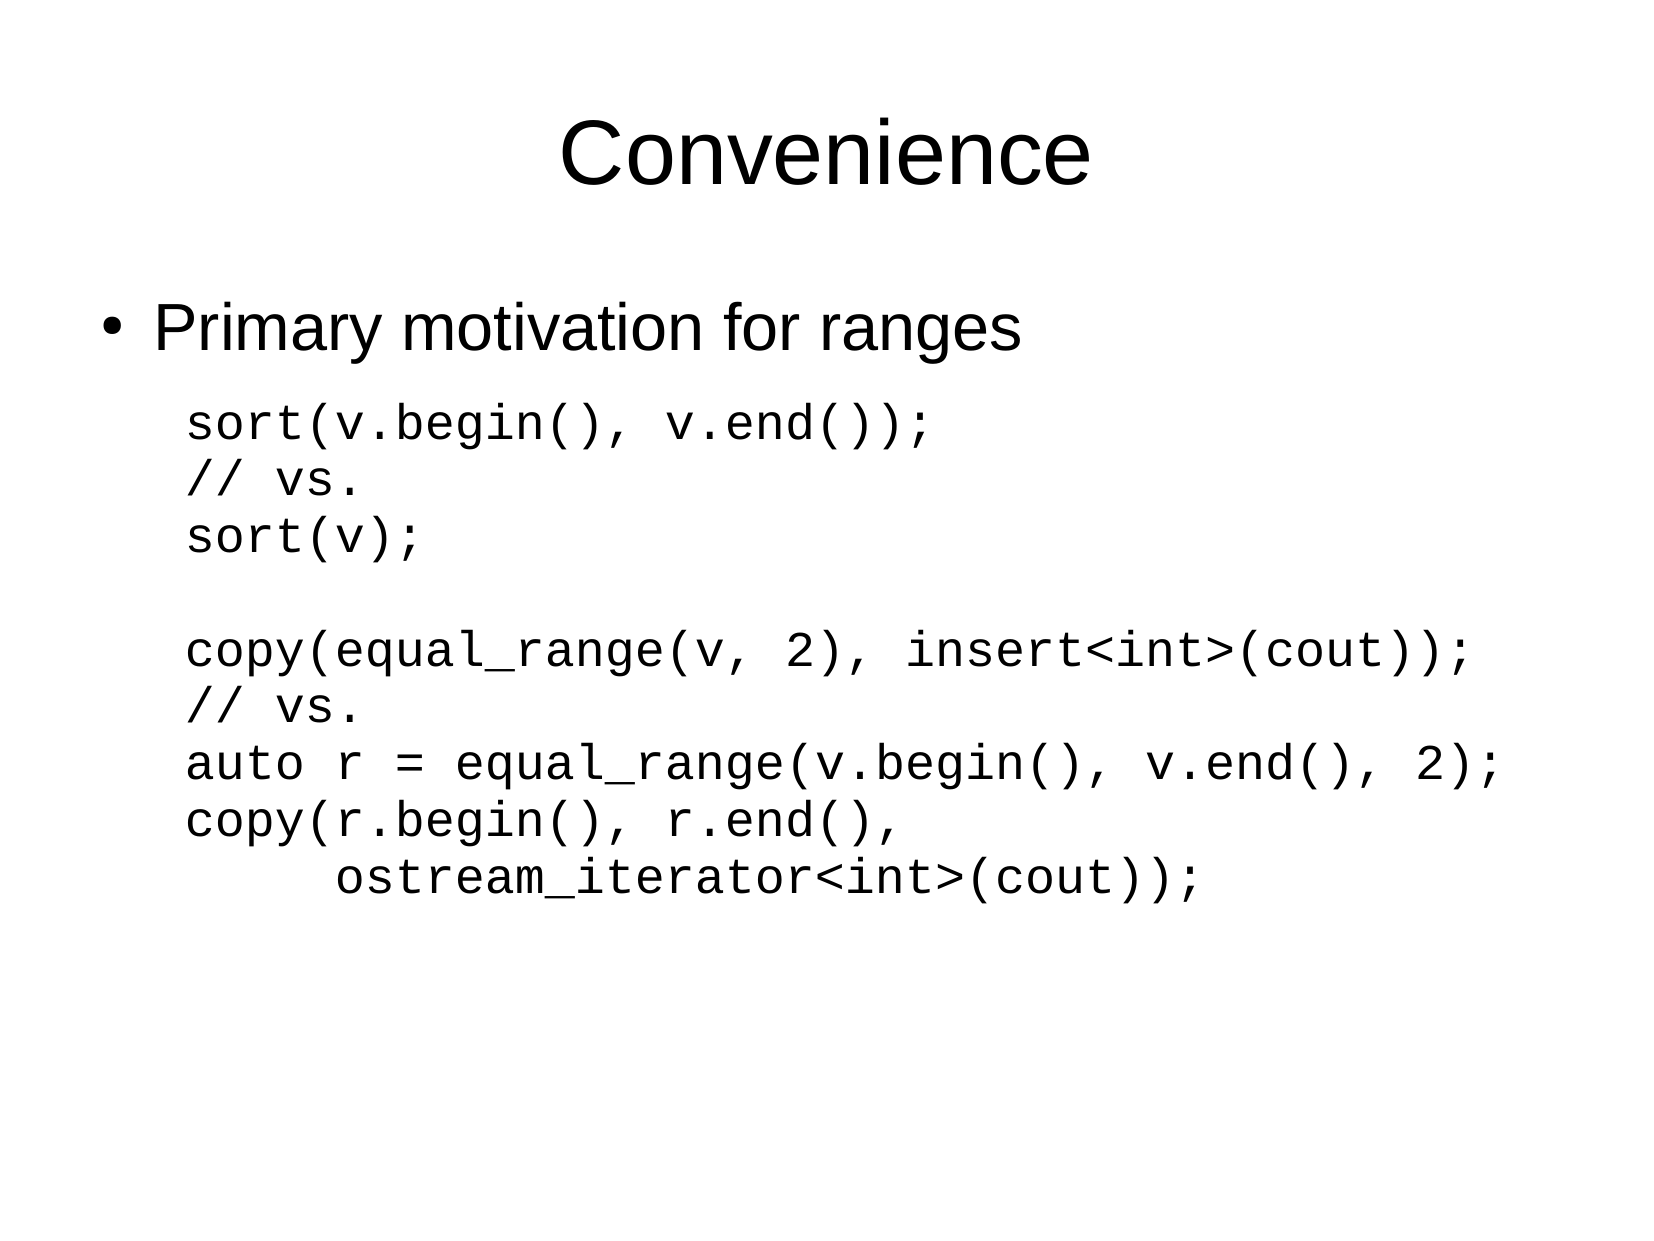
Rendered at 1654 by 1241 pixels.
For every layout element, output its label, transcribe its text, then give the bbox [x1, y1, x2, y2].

text_box sort(v.begin(), v.end()); // vs. sort(v); copy(equal_range(v, 2), insert<int>(cout)); // vs. auto r = equal_range(v.begin(), v.end(), 2); copy(r.begin(), r.end(), ostream_iterator<int>(cout)); [169, 390, 1531, 916]
list Primary motivation for ranges [82, 290, 1571, 391]
title Convenience [82, 49, 1571, 257]
